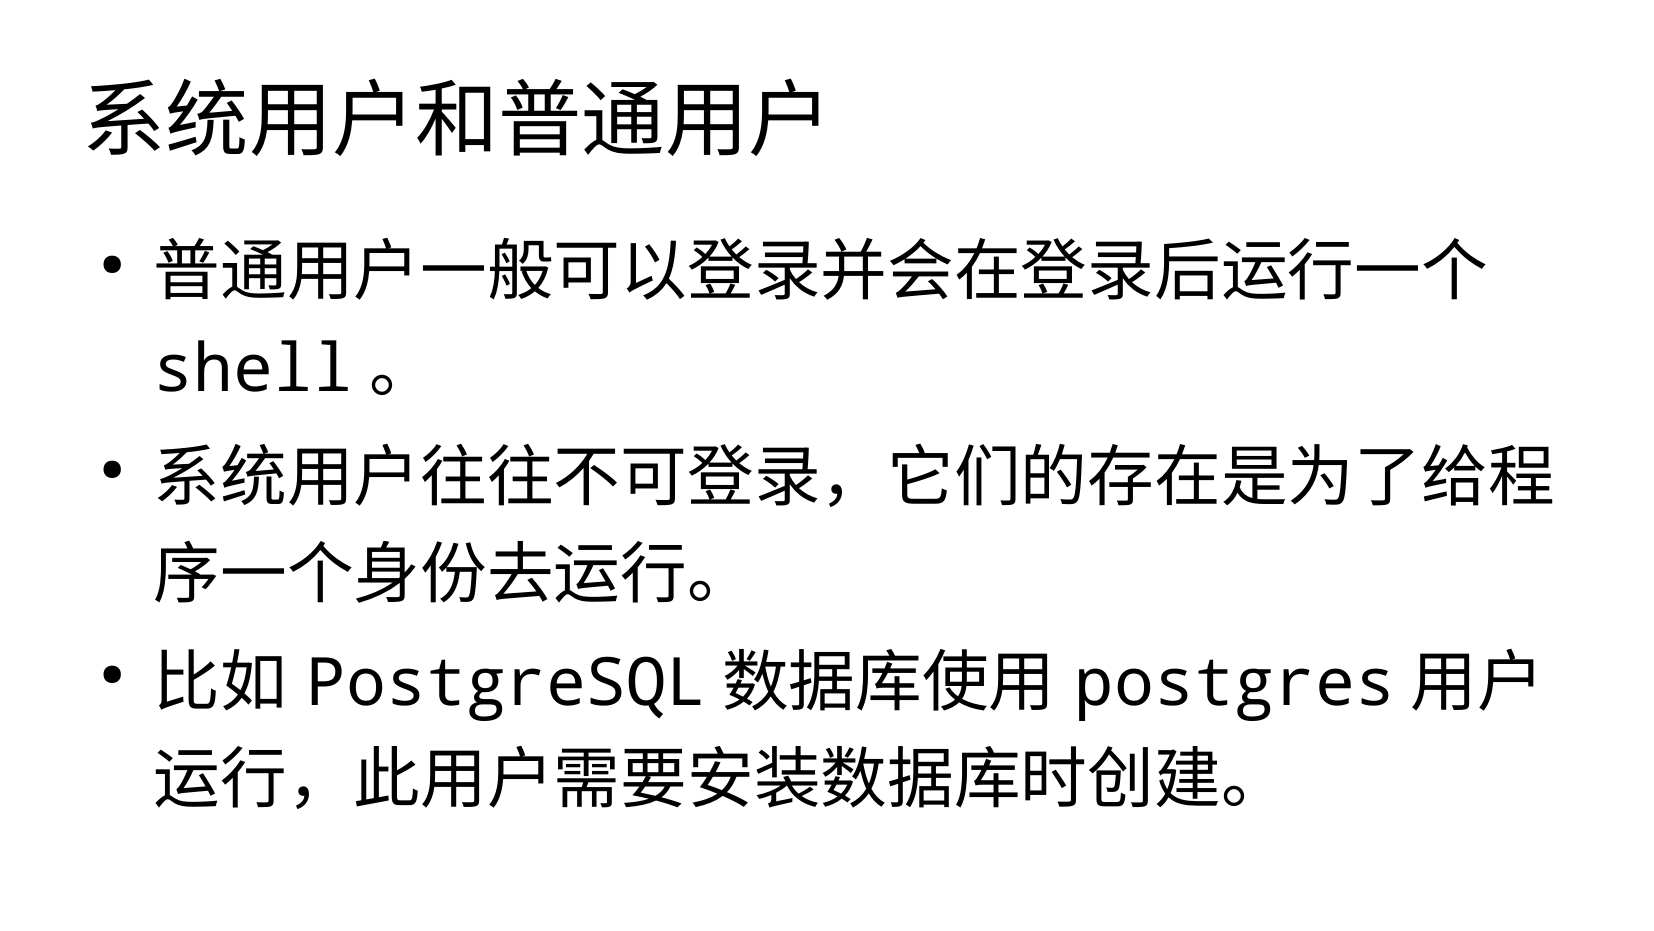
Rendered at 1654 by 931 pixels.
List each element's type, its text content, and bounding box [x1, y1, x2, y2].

title 系统用户和普通用户 [82, 37, 1571, 189]
list 普通用户一般可以登录并会在登录后运行一个shell。 系统用户往往不可登录，它们的存在是为了给程序一个身份去运行。 比如PostgreSQL数据库使用postgres用户运行，此用户需要安装数据库时创建。 [82, 217, 1571, 863]
